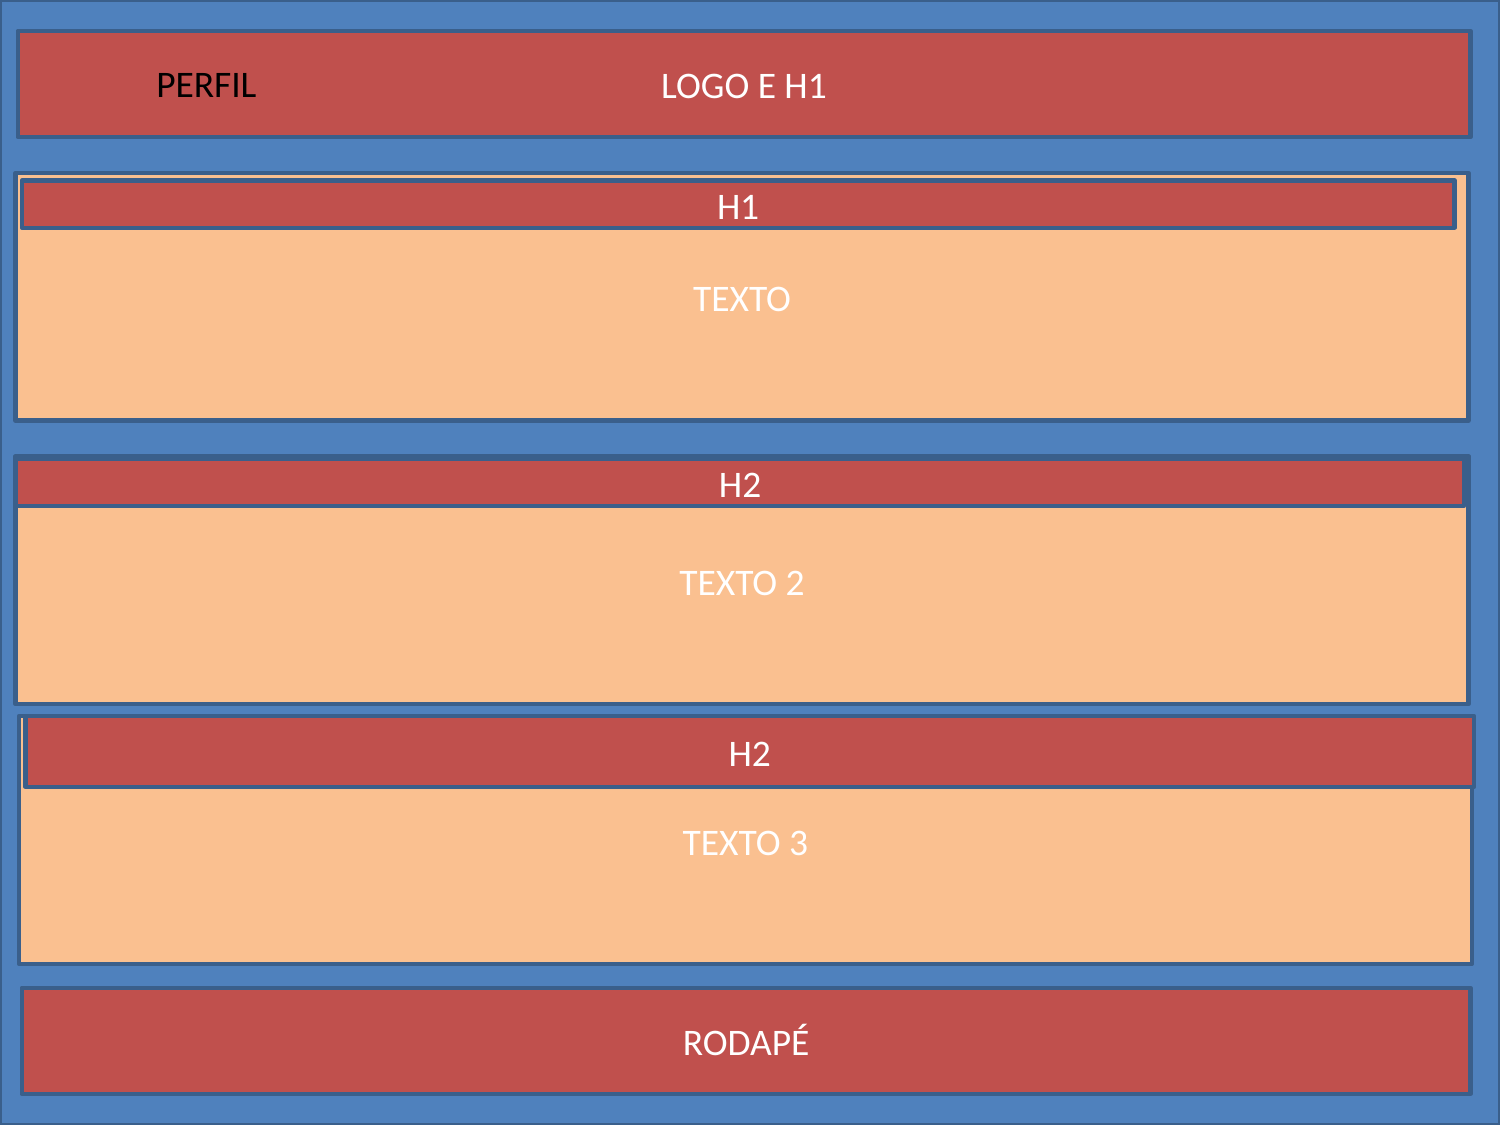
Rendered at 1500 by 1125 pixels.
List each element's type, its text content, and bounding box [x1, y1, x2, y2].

text_box PERFIL [100, 52, 313, 113]
text_box RODAPÉ [21, 987, 1471, 1094]
text_box H2 [25, 715, 1475, 787]
text_box TEXTO 3 [18, 715, 1472, 964]
text_box H1 [21, 180, 1455, 228]
text_box [0, 0, 1500, 1125]
text_box H2 [15, 458, 1465, 506]
text_box TEXTO 2 [15, 456, 1469, 705]
text_box TEXTO [15, 172, 1469, 421]
text_box LOGO E H1 [17, 30, 1471, 138]
